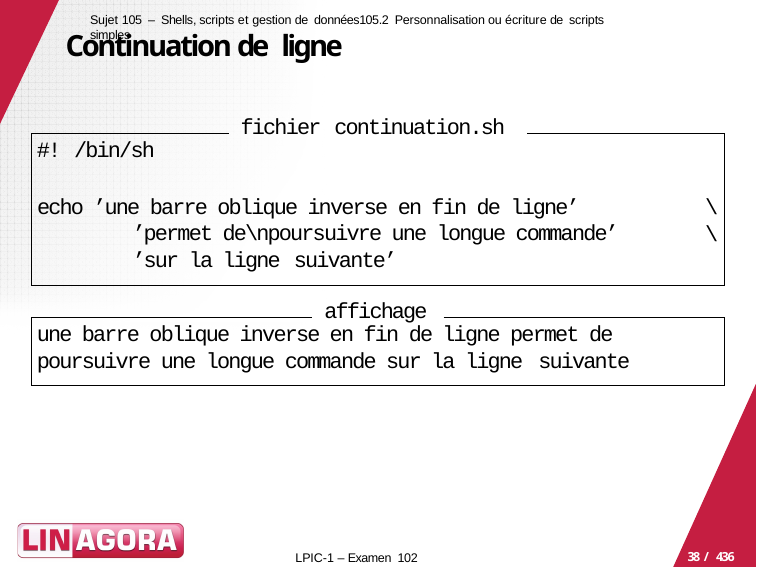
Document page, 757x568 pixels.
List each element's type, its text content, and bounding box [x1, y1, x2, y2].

text_box \ \ [703, 192, 720, 246]
picture [0, 0, 352, 352]
text_box fichier continuation.sh [238, 112, 518, 139]
text_box echo ’une barre oblique inverse en fin de ligne’ ’permet de\npoursuivre une longue commande’ ’sur la ligne suivante’ [34, 191, 648, 272]
text_box affichage [322, 296, 434, 319]
title Continuation de ligne [63, 26, 692, 122]
text_box Sujet 105 – Shells, scripts et gestion de données105.2 Personnalisation ou écriture de scripts simples [87, 12, 648, 26]
footer LPIC-1 – Examen 102 [293, 549, 420, 568]
text_box [17, 519, 184, 562]
slide_number <numéro> / 436 [683, 549, 747, 568]
text_box une barre oblique inverse en fin de ligne permet de poursuivre une longue commande sur la ligne suivante [34, 319, 660, 373]
text_box #! /bin/sh [34, 136, 159, 163]
